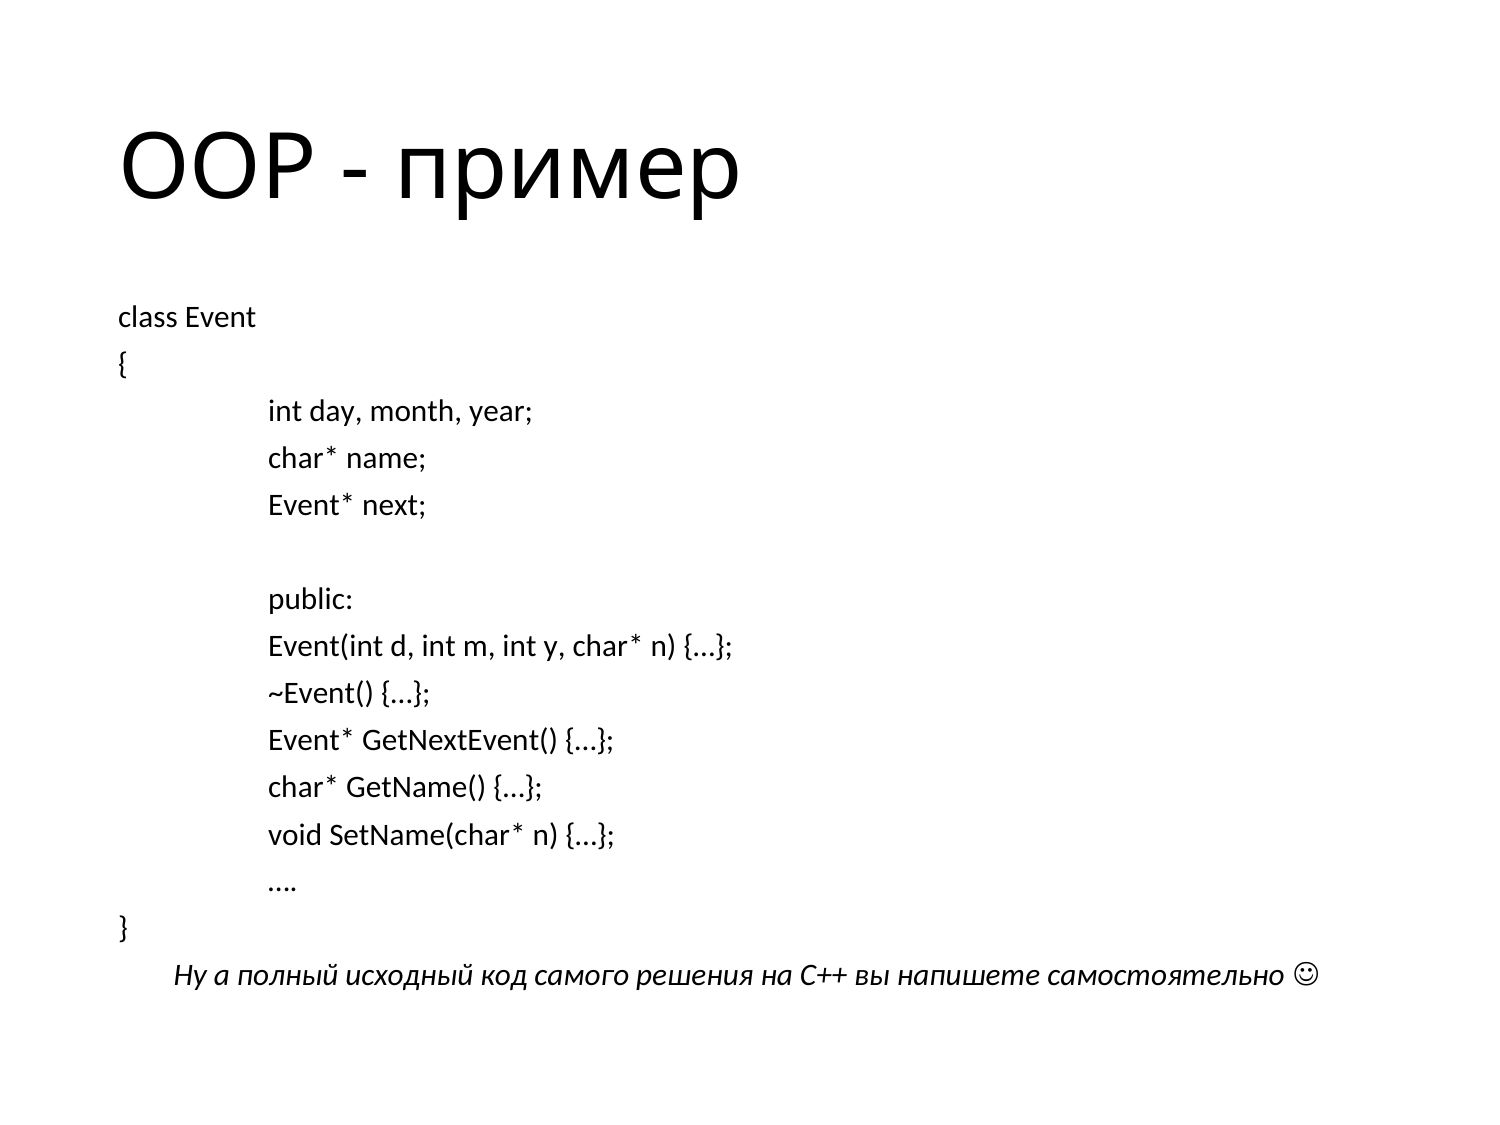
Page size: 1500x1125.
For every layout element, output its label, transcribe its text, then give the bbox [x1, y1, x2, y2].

title OOP - пример [103, 59, 1397, 278]
list class Event { int day, month, year; char* name; Event* next; public: Event(int d, int m, int y, char* n) {…}; ~Event() {…}; Event* GetNextEvent() {…}; char* GetName() {…}; void SetName(char* n) {…}; …. } Ну а полный исходный код самого решения на С++ вы напишете самостоятельно  [103, 299, 1397, 1014]
